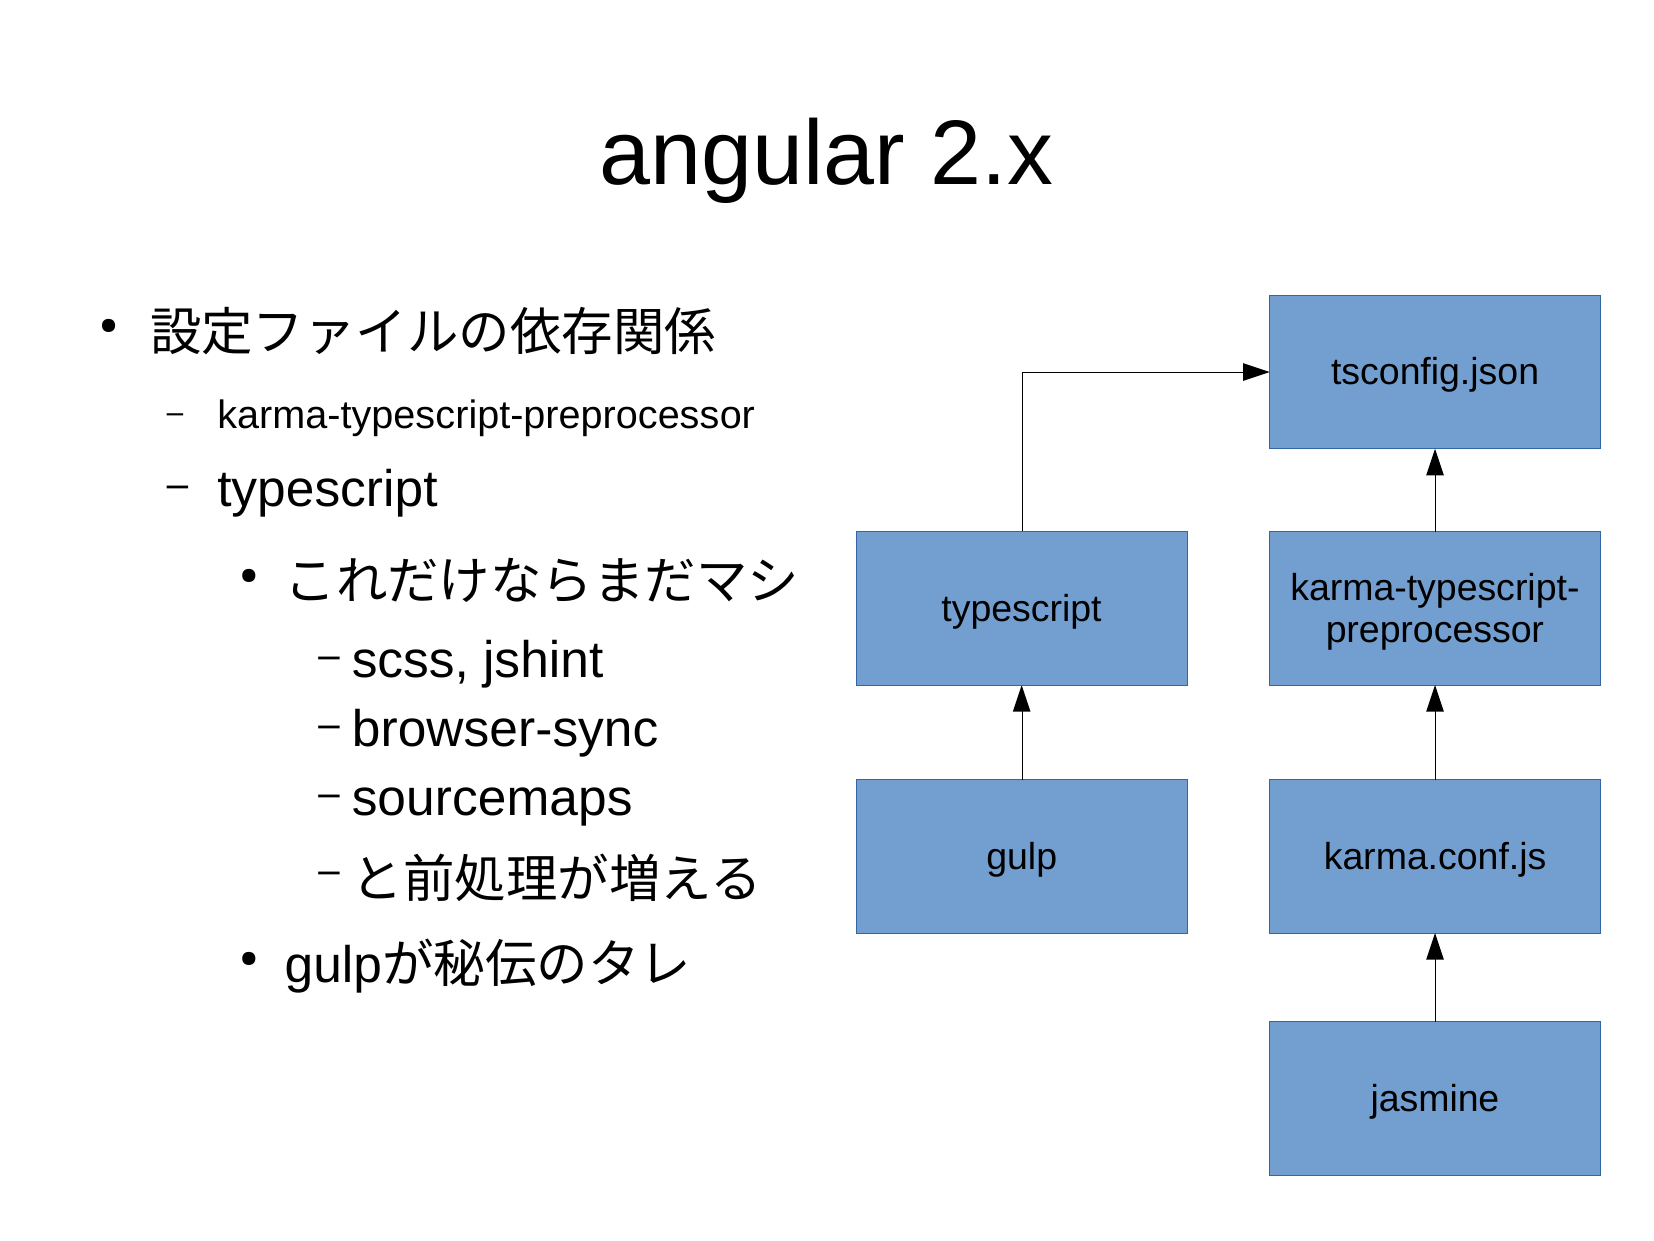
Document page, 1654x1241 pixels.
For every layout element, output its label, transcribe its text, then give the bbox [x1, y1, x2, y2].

text_box gulp [856, 779, 1188, 934]
text_box karma.conf.js [1269, 779, 1601, 934]
text_box karma-typescript- preprocessor [1269, 531, 1601, 686]
text_box jasmine [1269, 1021, 1601, 1176]
text_box typescript [856, 531, 1188, 686]
title angular 2.x [82, 49, 1571, 257]
list 設定ファイルの依存関係 karma-typescript-preprocessor typescript これだけならまだマシ scss, jshint browser-sync sourcemaps と前処理が増える gulpが秘伝のタレ [82, 290, 815, 1010]
text_box tsconfig.json [1269, 295, 1601, 449]
